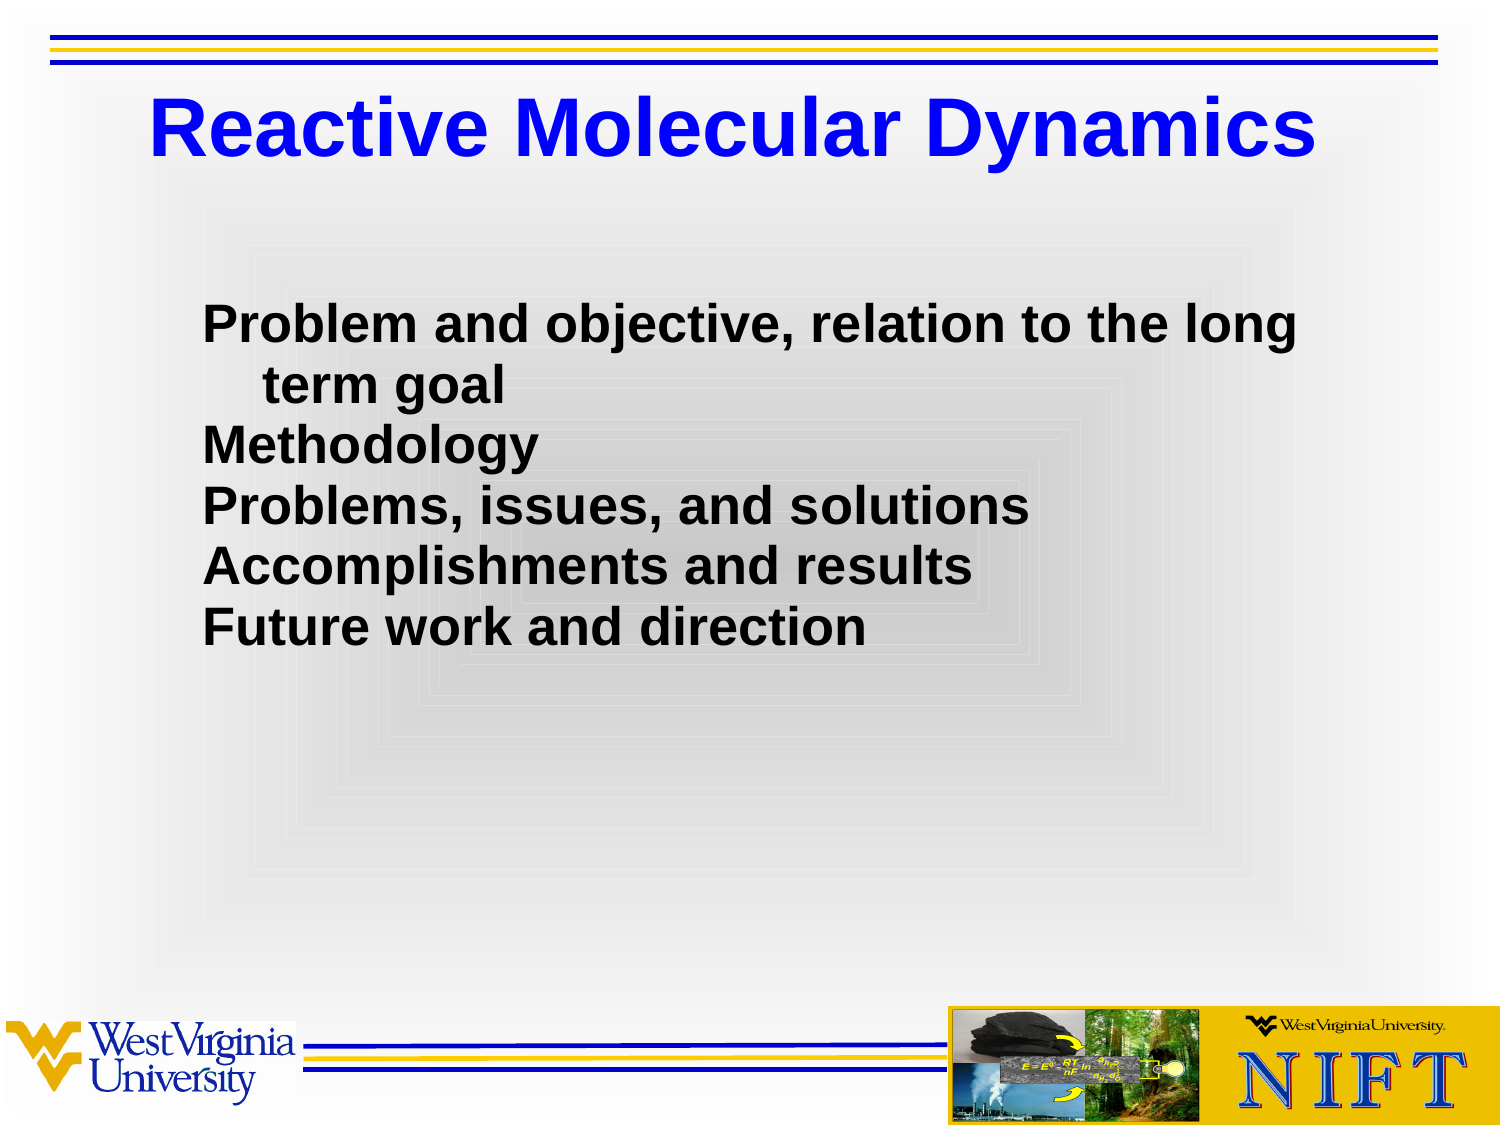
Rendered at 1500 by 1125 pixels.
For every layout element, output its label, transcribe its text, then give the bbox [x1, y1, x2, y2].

text_box Problem and objective, relation to the long term goal Methodology Problems, issues, and solutions Accomplishments and results Future work and direction [187, 286, 1388, 665]
picture [948, 1006, 1500, 1125]
text_box Reactive Molecular Dynamics [133, 74, 1335, 187]
